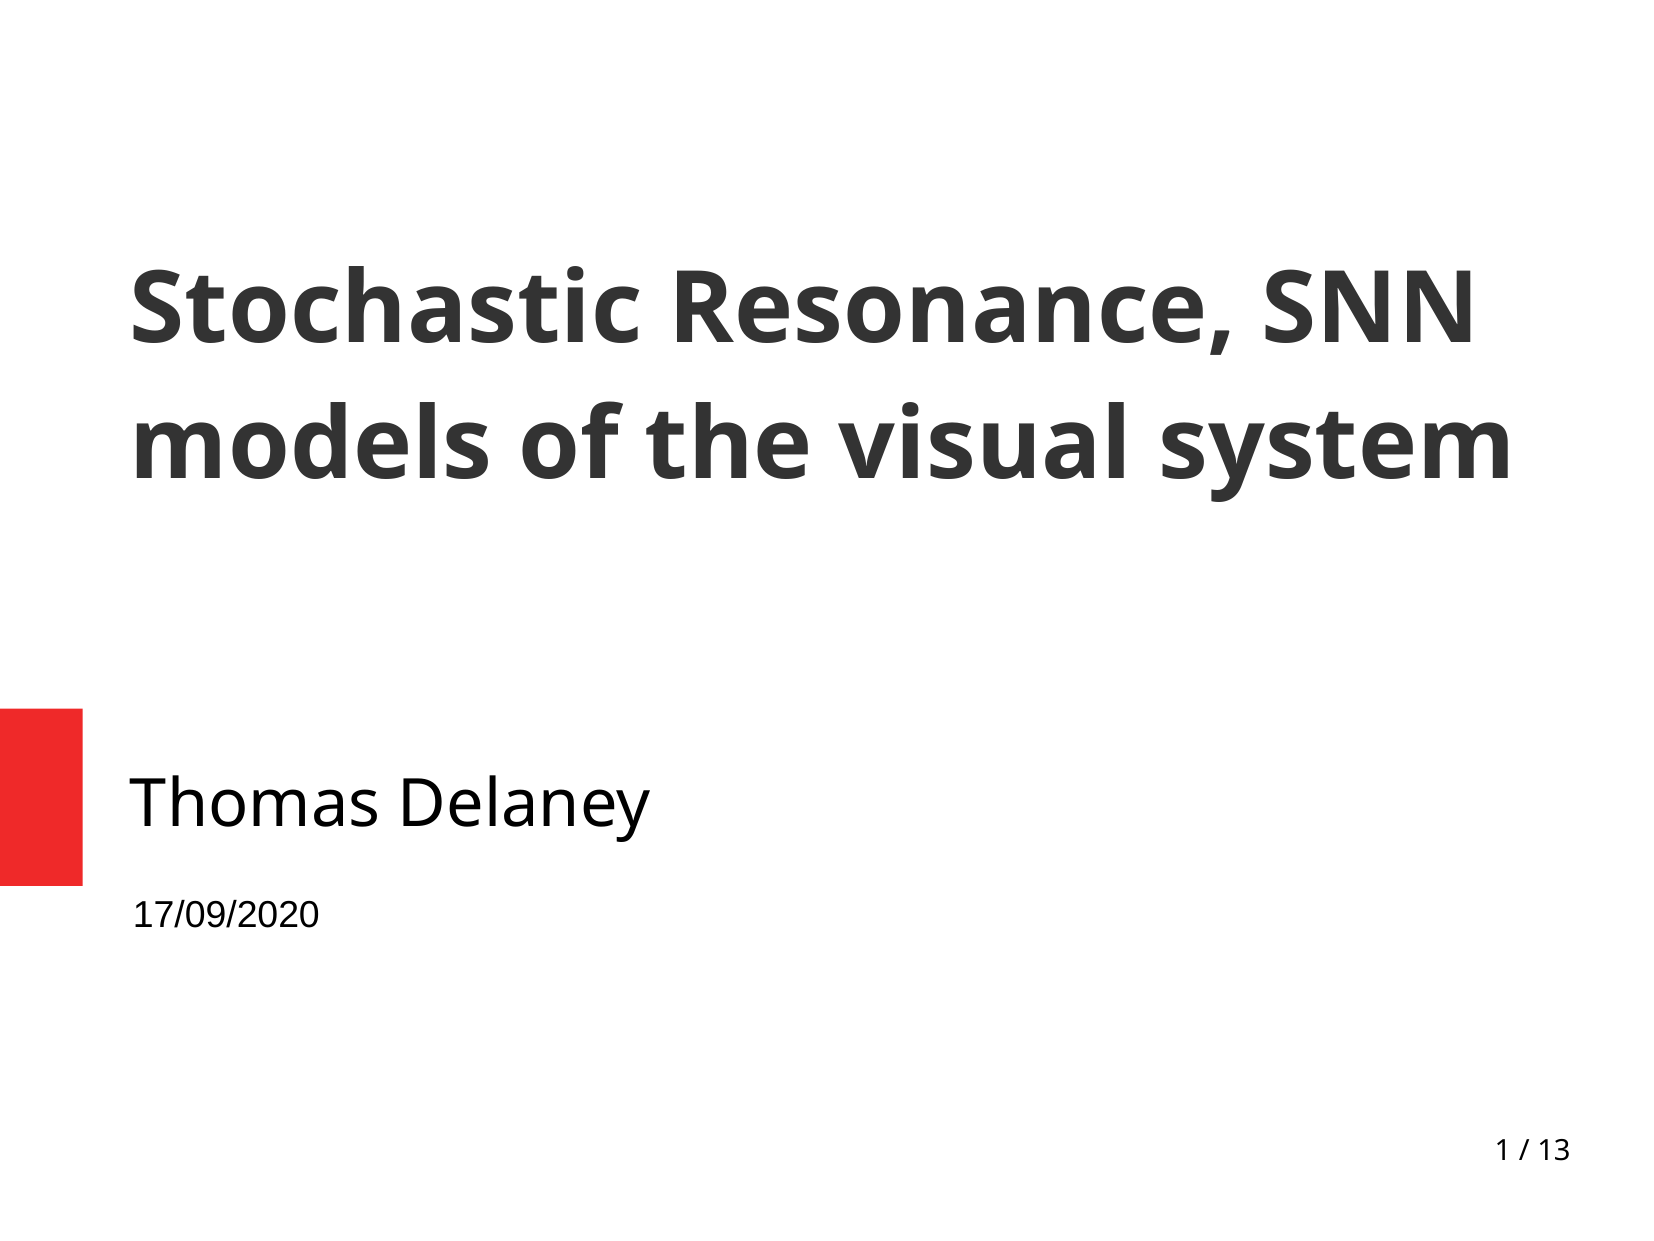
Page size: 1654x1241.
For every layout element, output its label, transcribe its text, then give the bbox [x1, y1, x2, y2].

text_box 17/09/2020 [118, 885, 591, 943]
subtitle Thomas Delaney [129, 720, 1536, 882]
title Stochastic Resonance, SNN models of the visual system [129, 197, 1536, 547]
